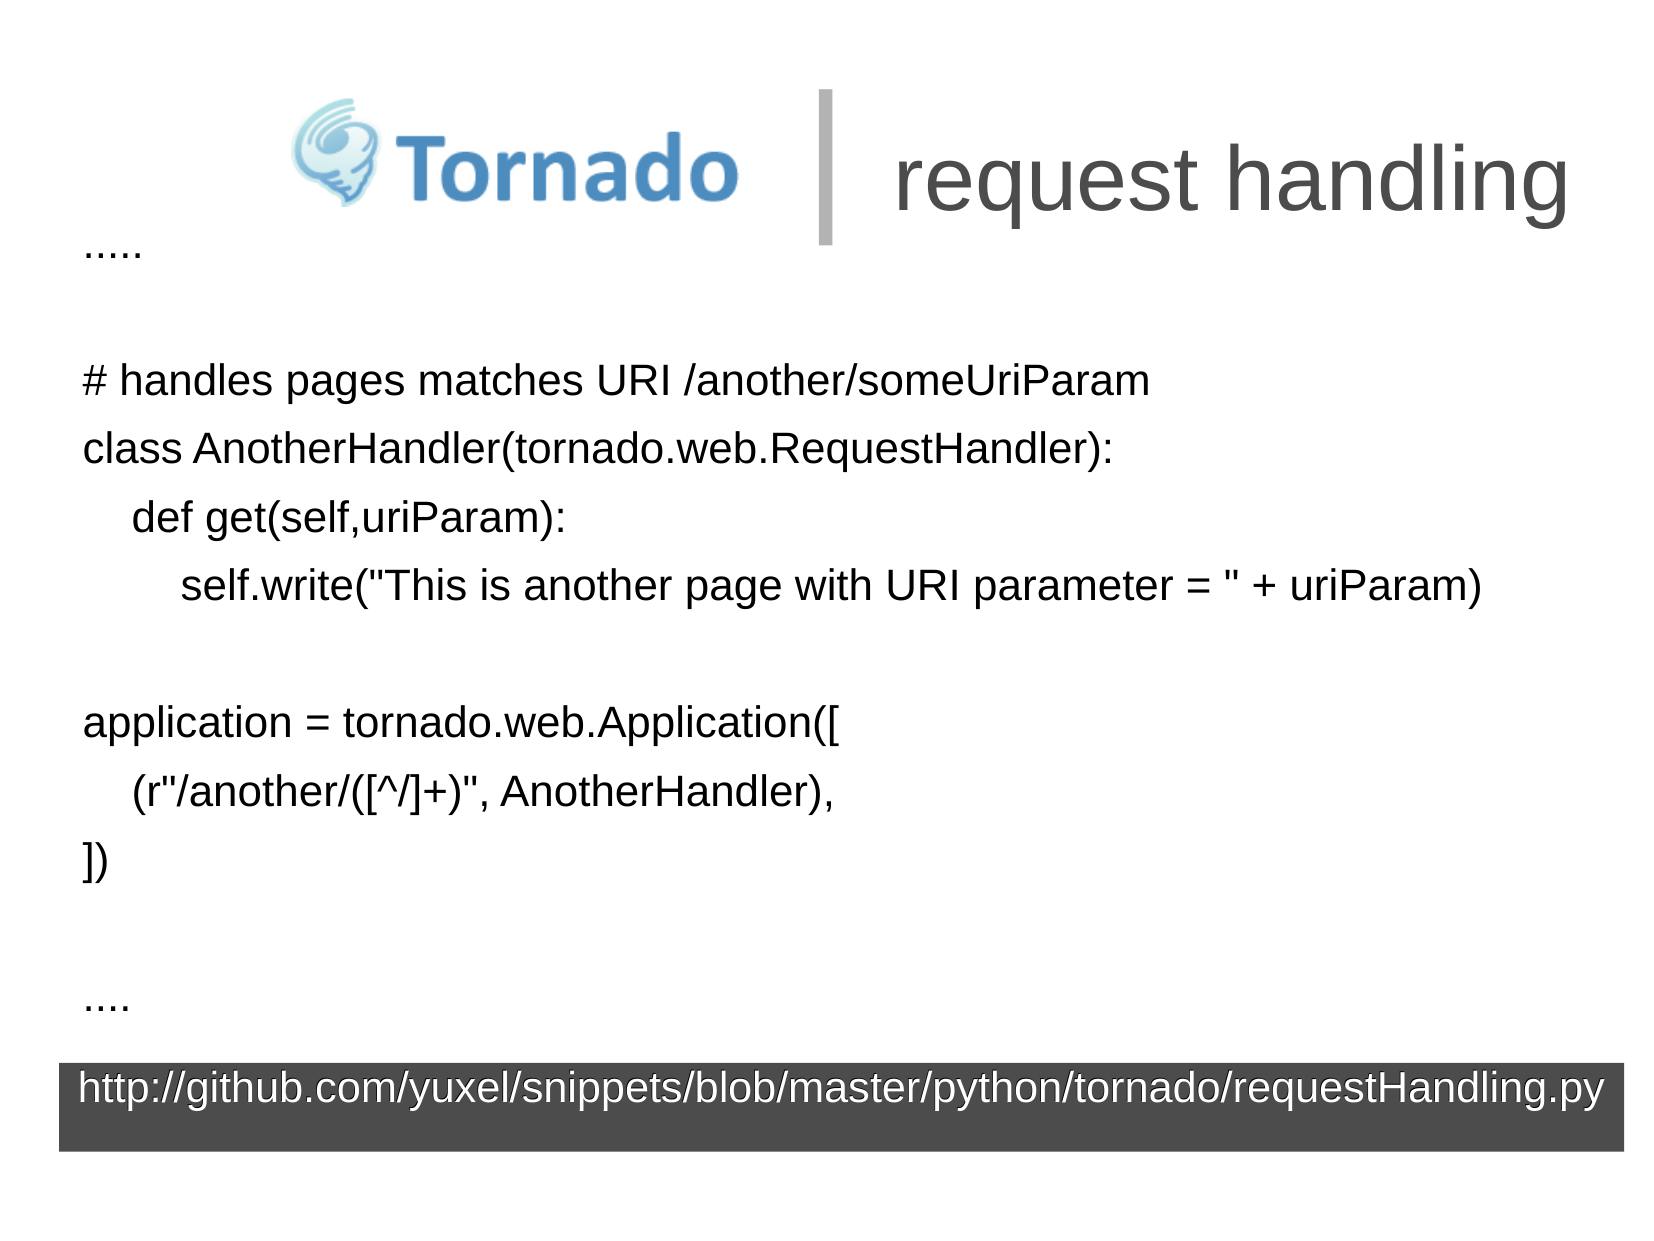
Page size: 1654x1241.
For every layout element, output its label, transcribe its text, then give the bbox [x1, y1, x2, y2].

picture [291, 94, 739, 207]
list http://github.com/yuxel/snippets/blob/master/python/tornado/requestHandling.py [59, 1062, 1625, 1152]
list [838, 295, 1642, 1114]
title [82, 49, 1571, 218]
text_box | request handling [804, 59, 1654, 296]
list ..... # handles pages matches URI /another/someUriParam class AnotherHandler(tornado.web.RequestHandler): def get(self,uriParam): self.write("This is another page with URI parameter = " + uriParam) application = tornado.web.Application([ (r"/another/([^/]+)", AnotherHandler), ]) .... [82, 218, 838, 1034]
